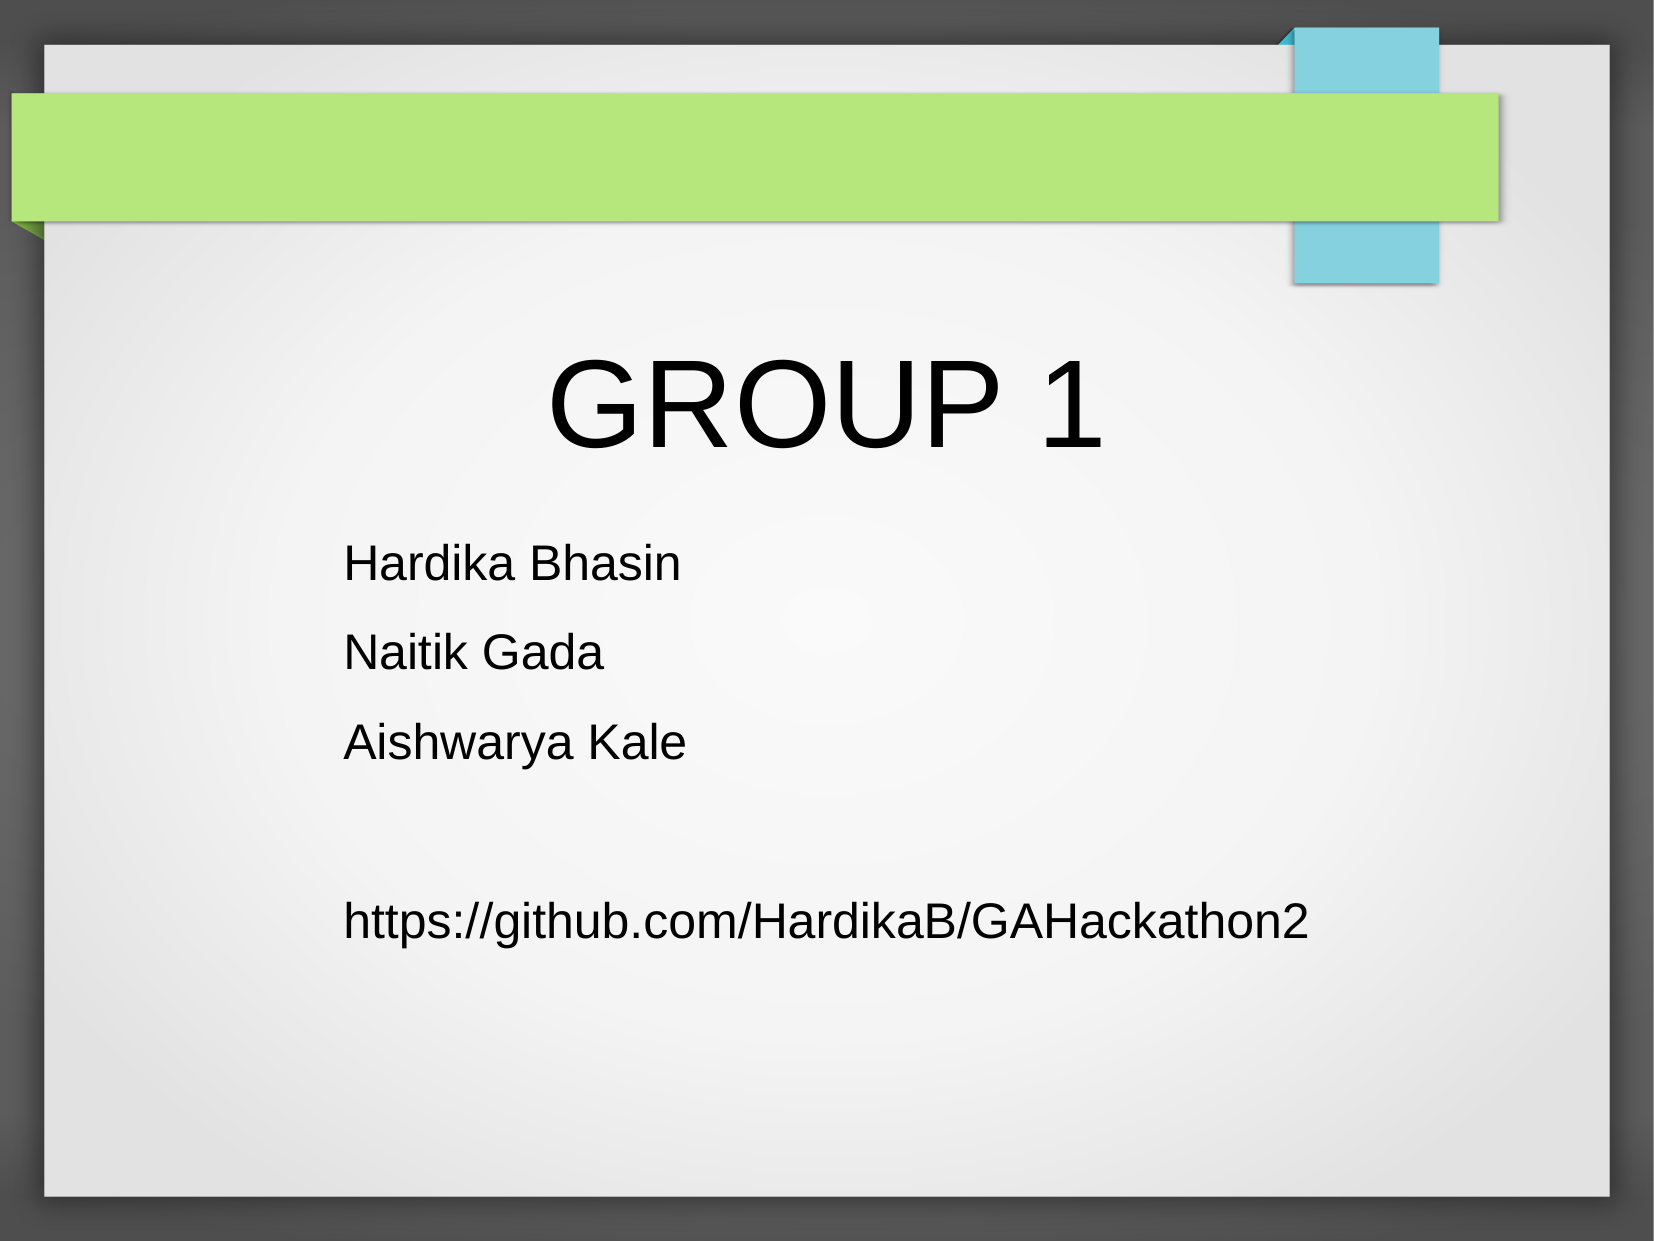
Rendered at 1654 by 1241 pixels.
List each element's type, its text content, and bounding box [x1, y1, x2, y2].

subtitle Hardika Bhasin Naitik Gada Aishwarya Kale https://github.com/HardikaB/GAHackathon2 [206, 530, 1447, 817]
title GROUP 1 [206, 202, 1447, 473]
